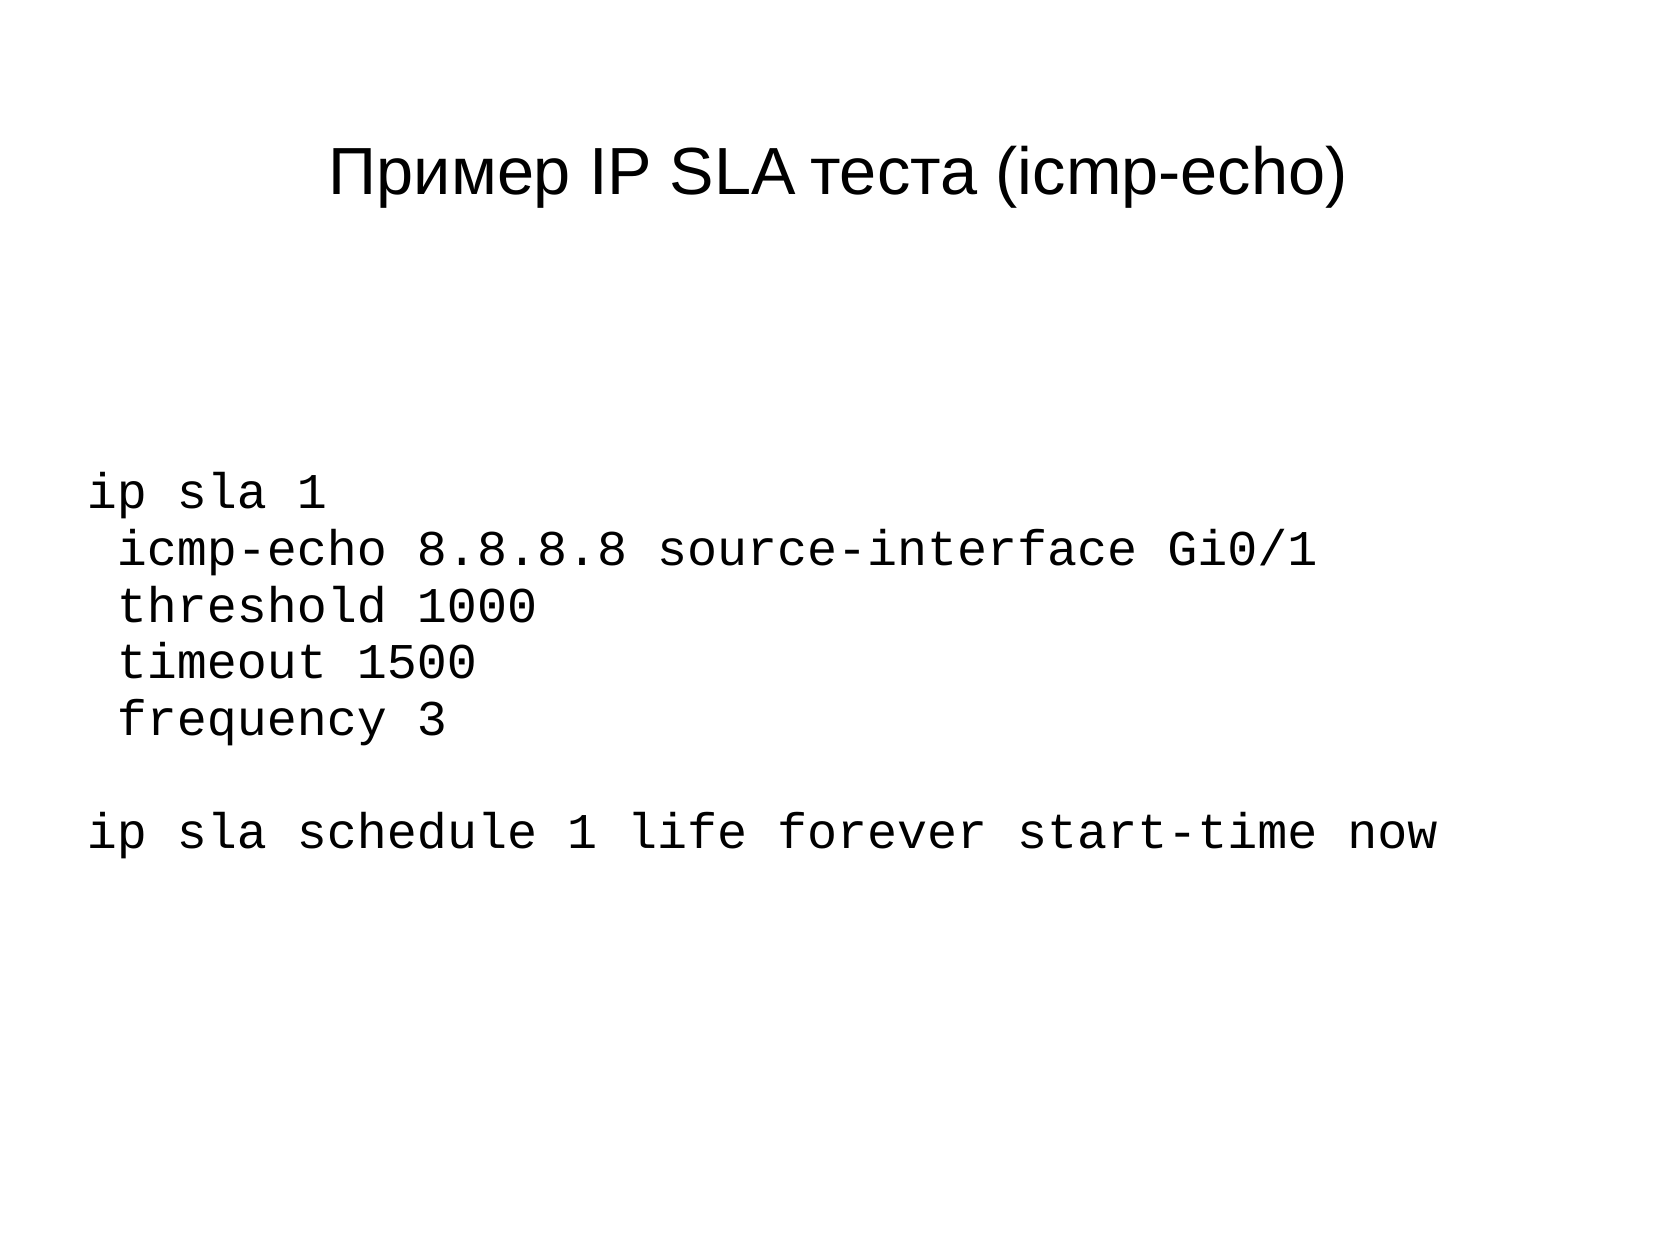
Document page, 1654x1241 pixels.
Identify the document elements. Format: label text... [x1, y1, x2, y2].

subtitle ip sla 1 icmp-echo 8.8.8.8 source-interface Gi0/1 threshold 1000 timeout 1500 frequency 3 ip sla schedule 1 life forever start-time now [86, 337, 1576, 1051]
title Пример IP SLA теста (icmp-echo) [82, 49, 1571, 257]
